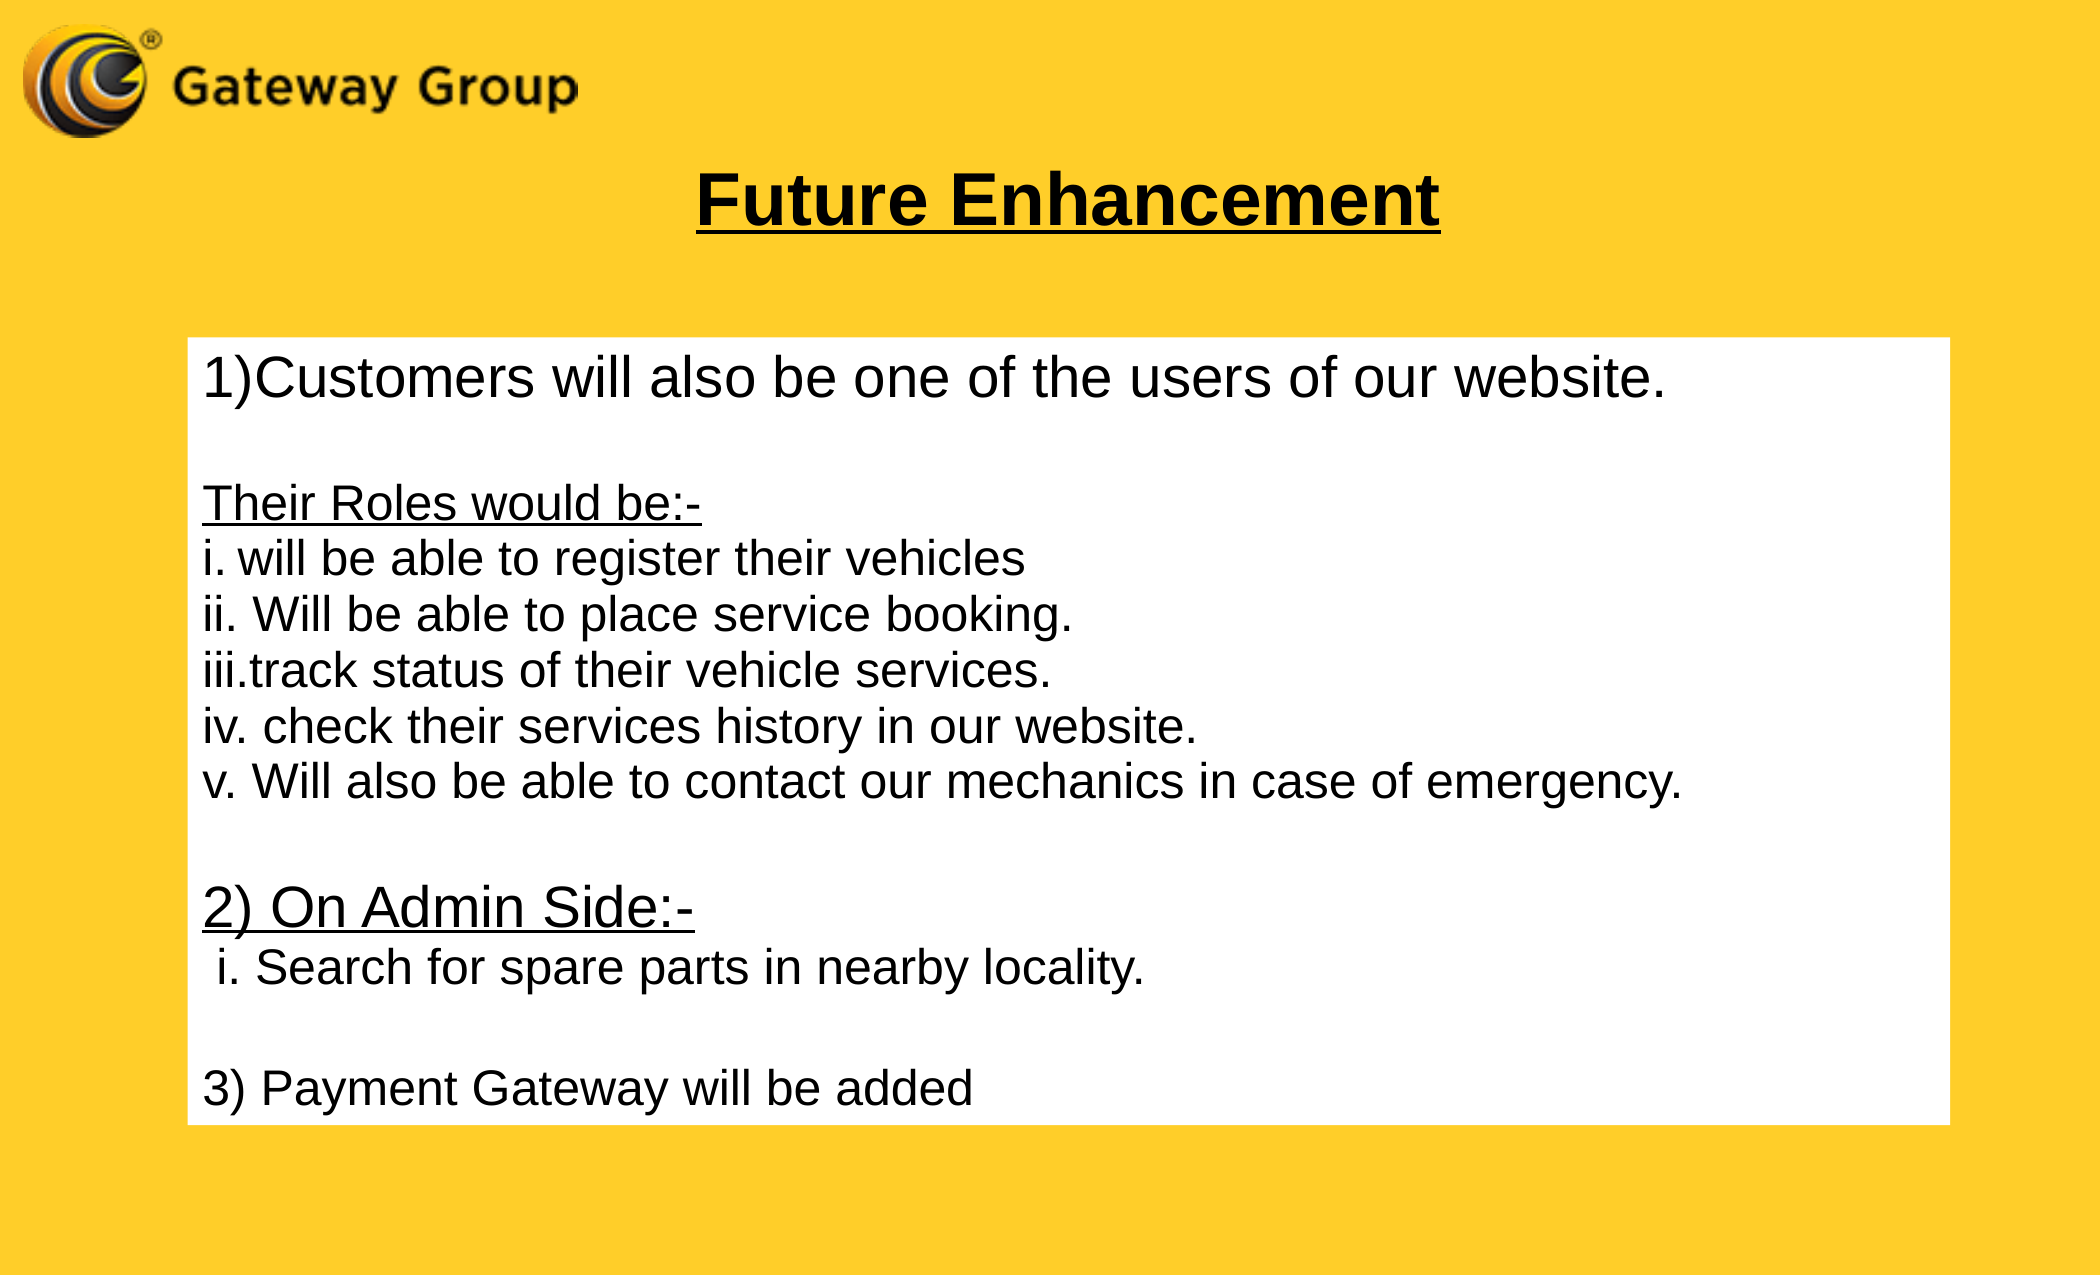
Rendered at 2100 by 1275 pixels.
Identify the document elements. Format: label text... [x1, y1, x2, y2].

text_box Future Enhancement [675, 150, 1463, 263]
picture [23, 24, 578, 138]
text_box Customers will also be one of the users of our website. Their Roles would be:- will be able to register their vehicles Will be able to place service booking. track status of their vehicle services. check their services history in our website. Will also be able to contact our mechanics in case of emergency. 2) On Admin Side:- i. Search for spare parts in nearby locality. 3) Payment Gateway will be added [187, 337, 1951, 1126]
